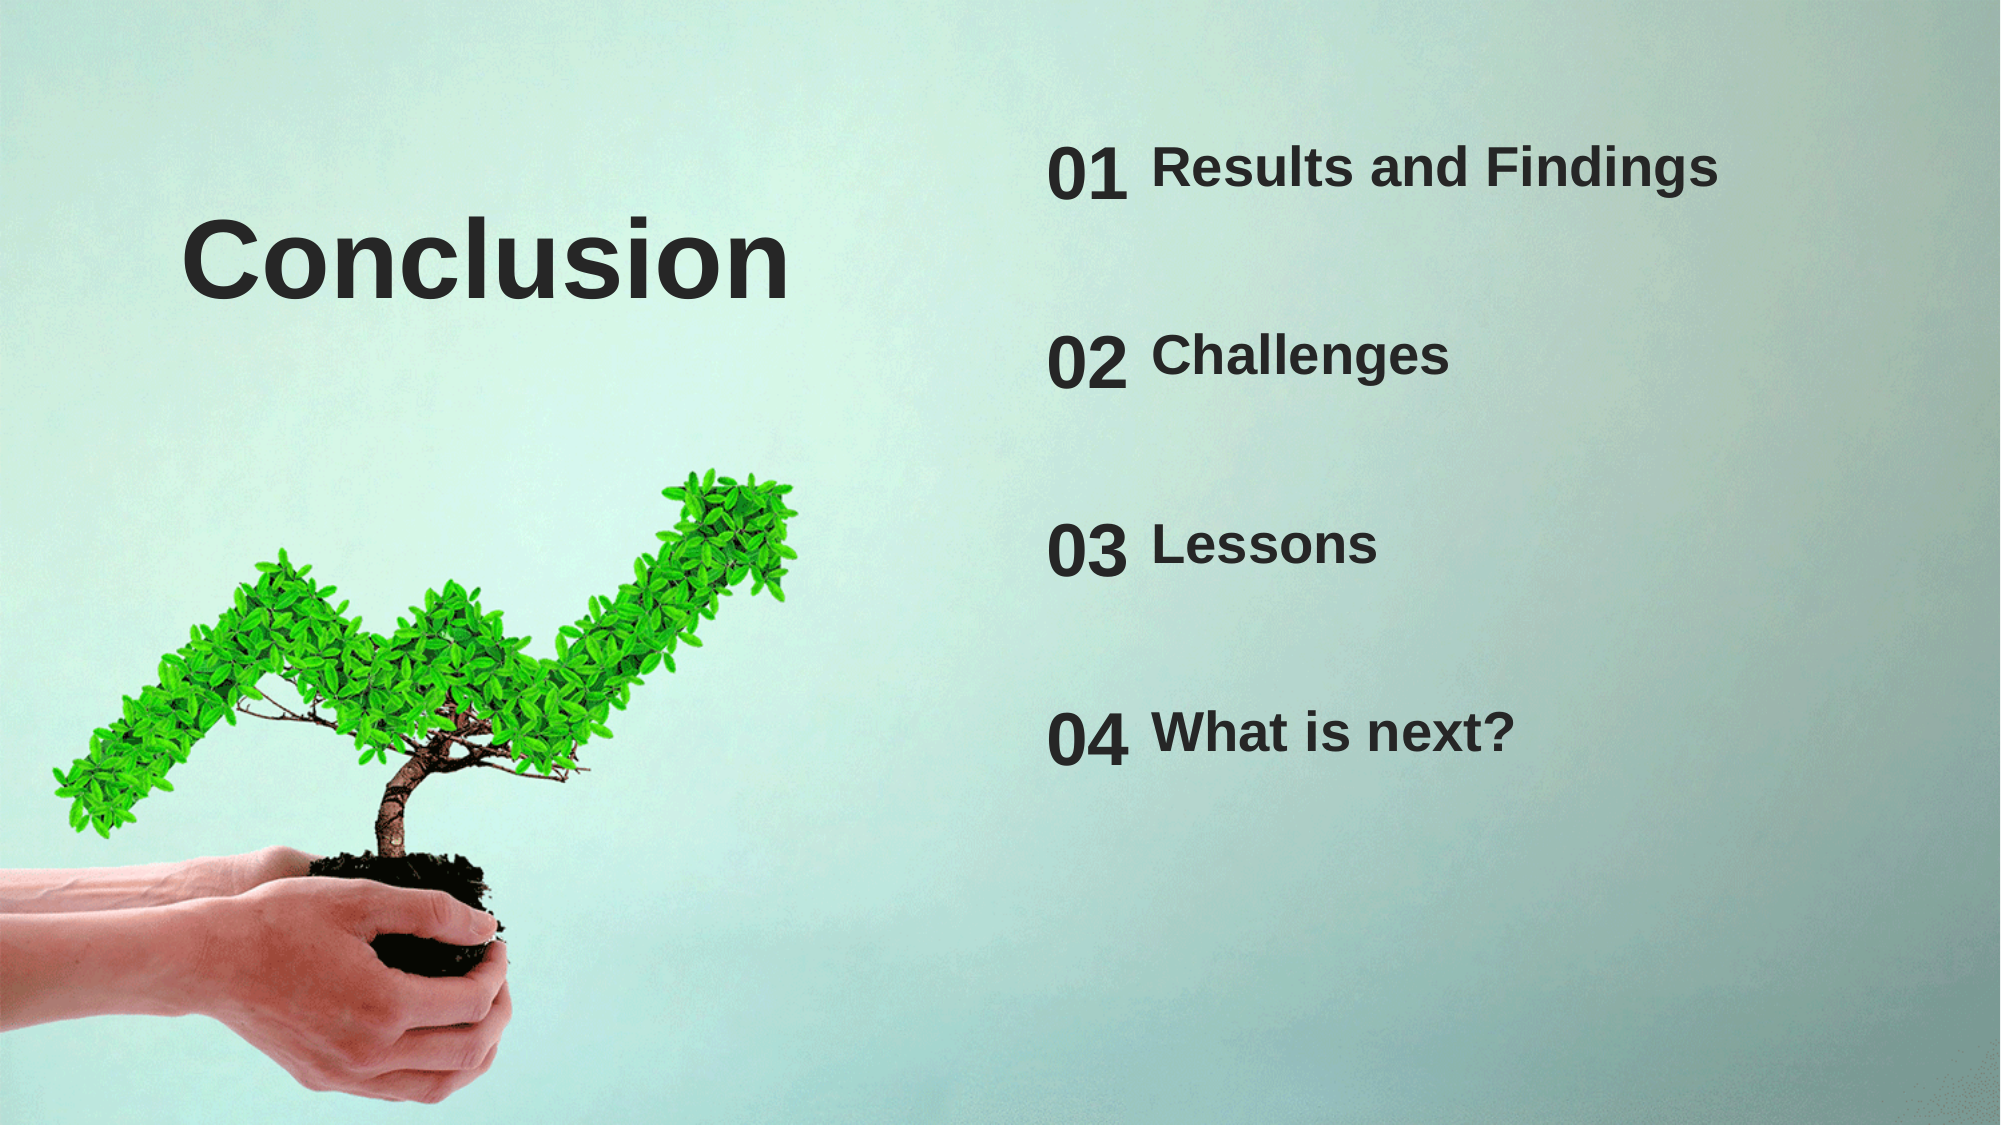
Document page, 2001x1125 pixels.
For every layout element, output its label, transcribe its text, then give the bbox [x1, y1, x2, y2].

text_box Challenges [1167, 311, 1874, 394]
text_box What is next? [1167, 688, 1874, 771]
text_box 03 [1009, 494, 1167, 600]
text_box 04 [1009, 682, 1167, 788]
picture [0, 0, 2001, 1125]
text_box Results and Findings [1167, 122, 1874, 205]
text_box Lessons [1167, 499, 1874, 582]
text_box Conclusion [165, 178, 827, 328]
text_box 01 [1009, 117, 1167, 222]
text_box 02 [1009, 305, 1167, 411]
